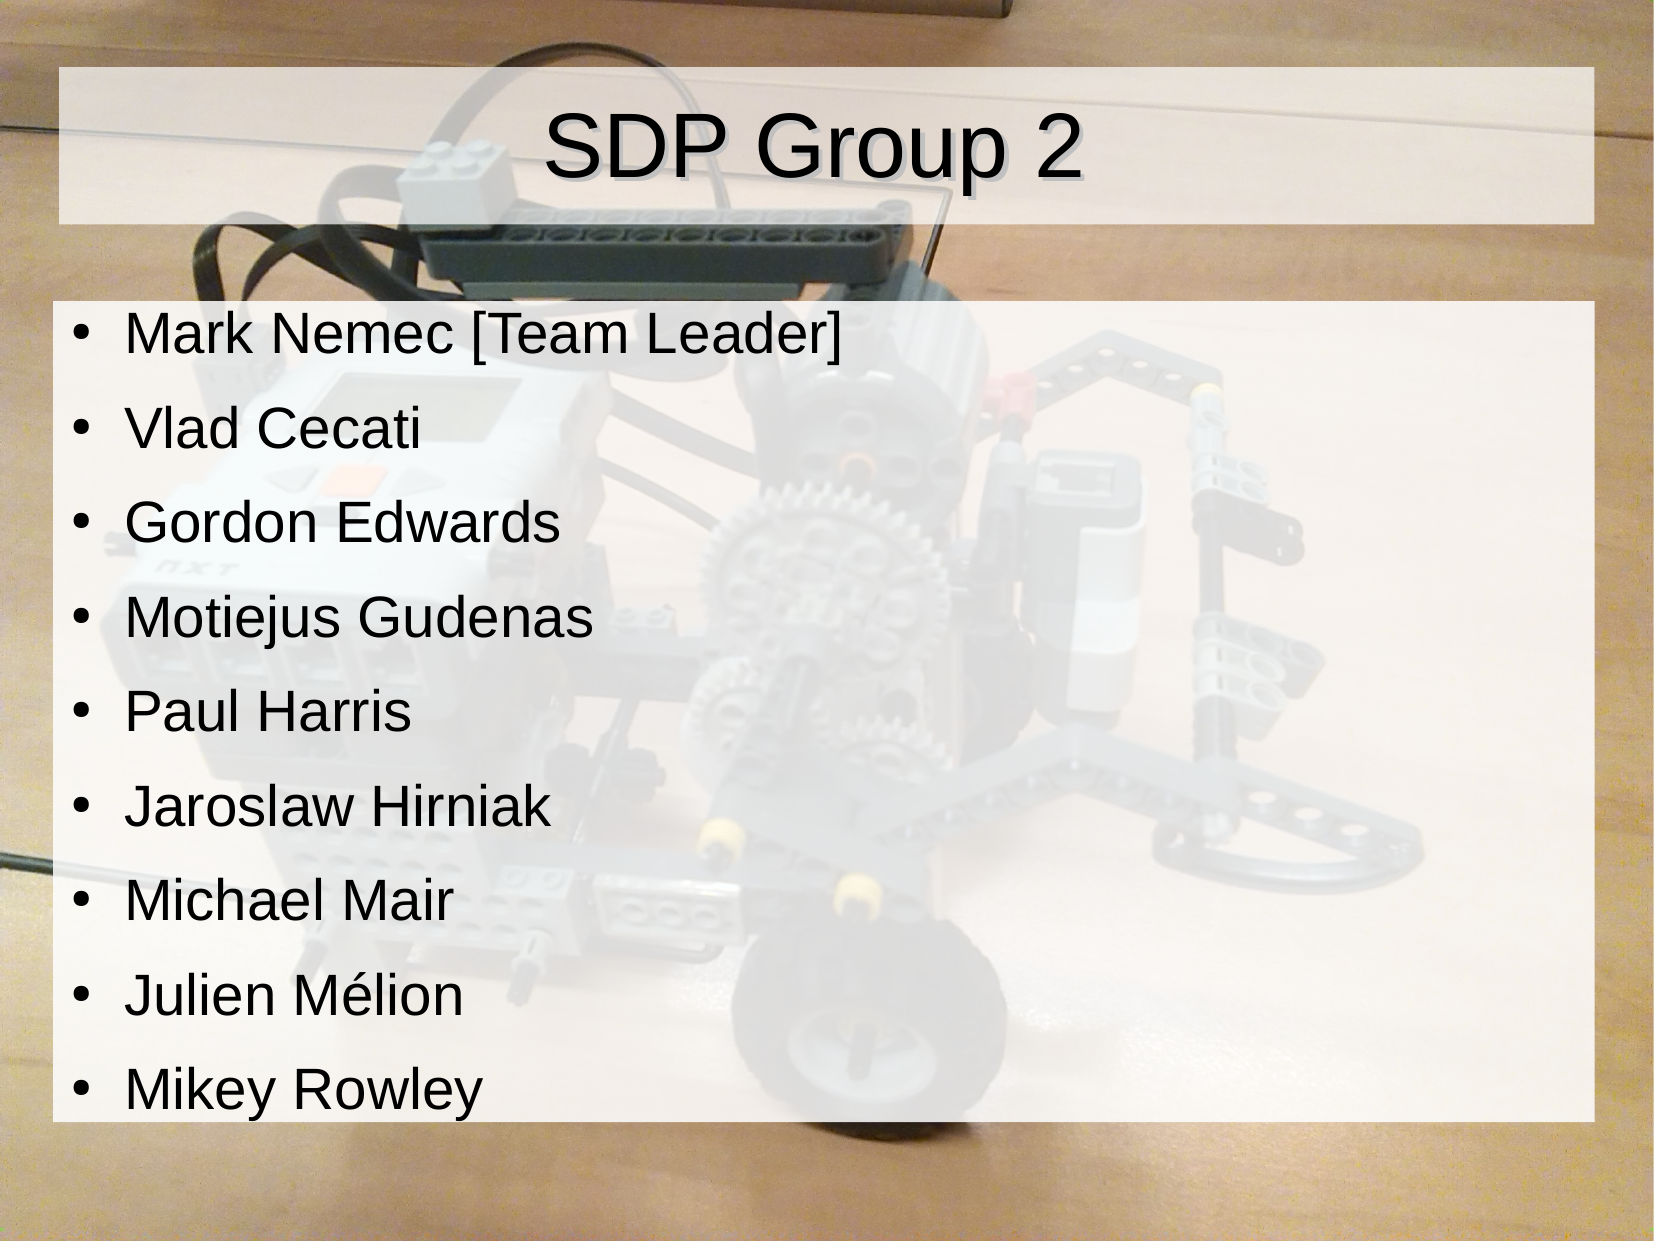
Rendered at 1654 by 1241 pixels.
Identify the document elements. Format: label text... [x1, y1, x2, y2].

list Mark Nemec [Team Leader] Vlad Cecati Gordon Edwards Motiejus Gudenas Paul Harris Jaroslaw Hirniak Michael Mair Julien Mélion Mikey Rowley [53, 301, 1595, 1123]
title SDP Group 2 [59, 67, 1595, 225]
picture [0, 0, 1654, 1241]
